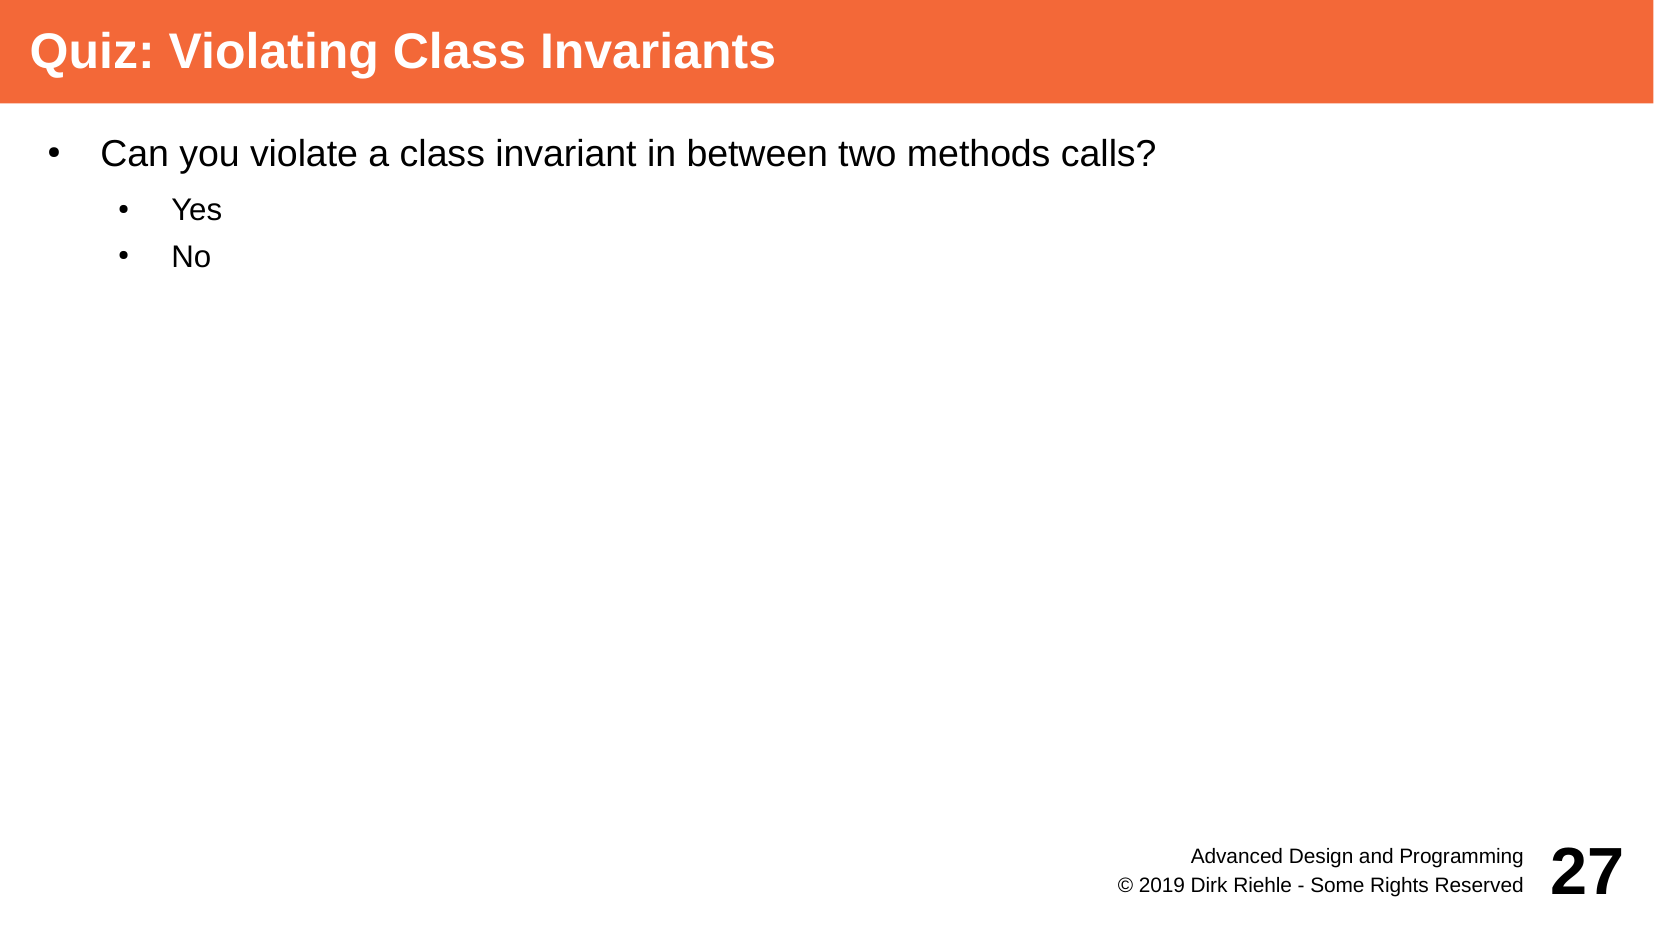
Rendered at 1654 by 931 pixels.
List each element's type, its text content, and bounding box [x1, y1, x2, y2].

list Can you violate a class invariant in between two methods calls? Yes No [29, 132, 1625, 813]
title Quiz: Violating Class Invariants [0, 0, 1654, 104]
